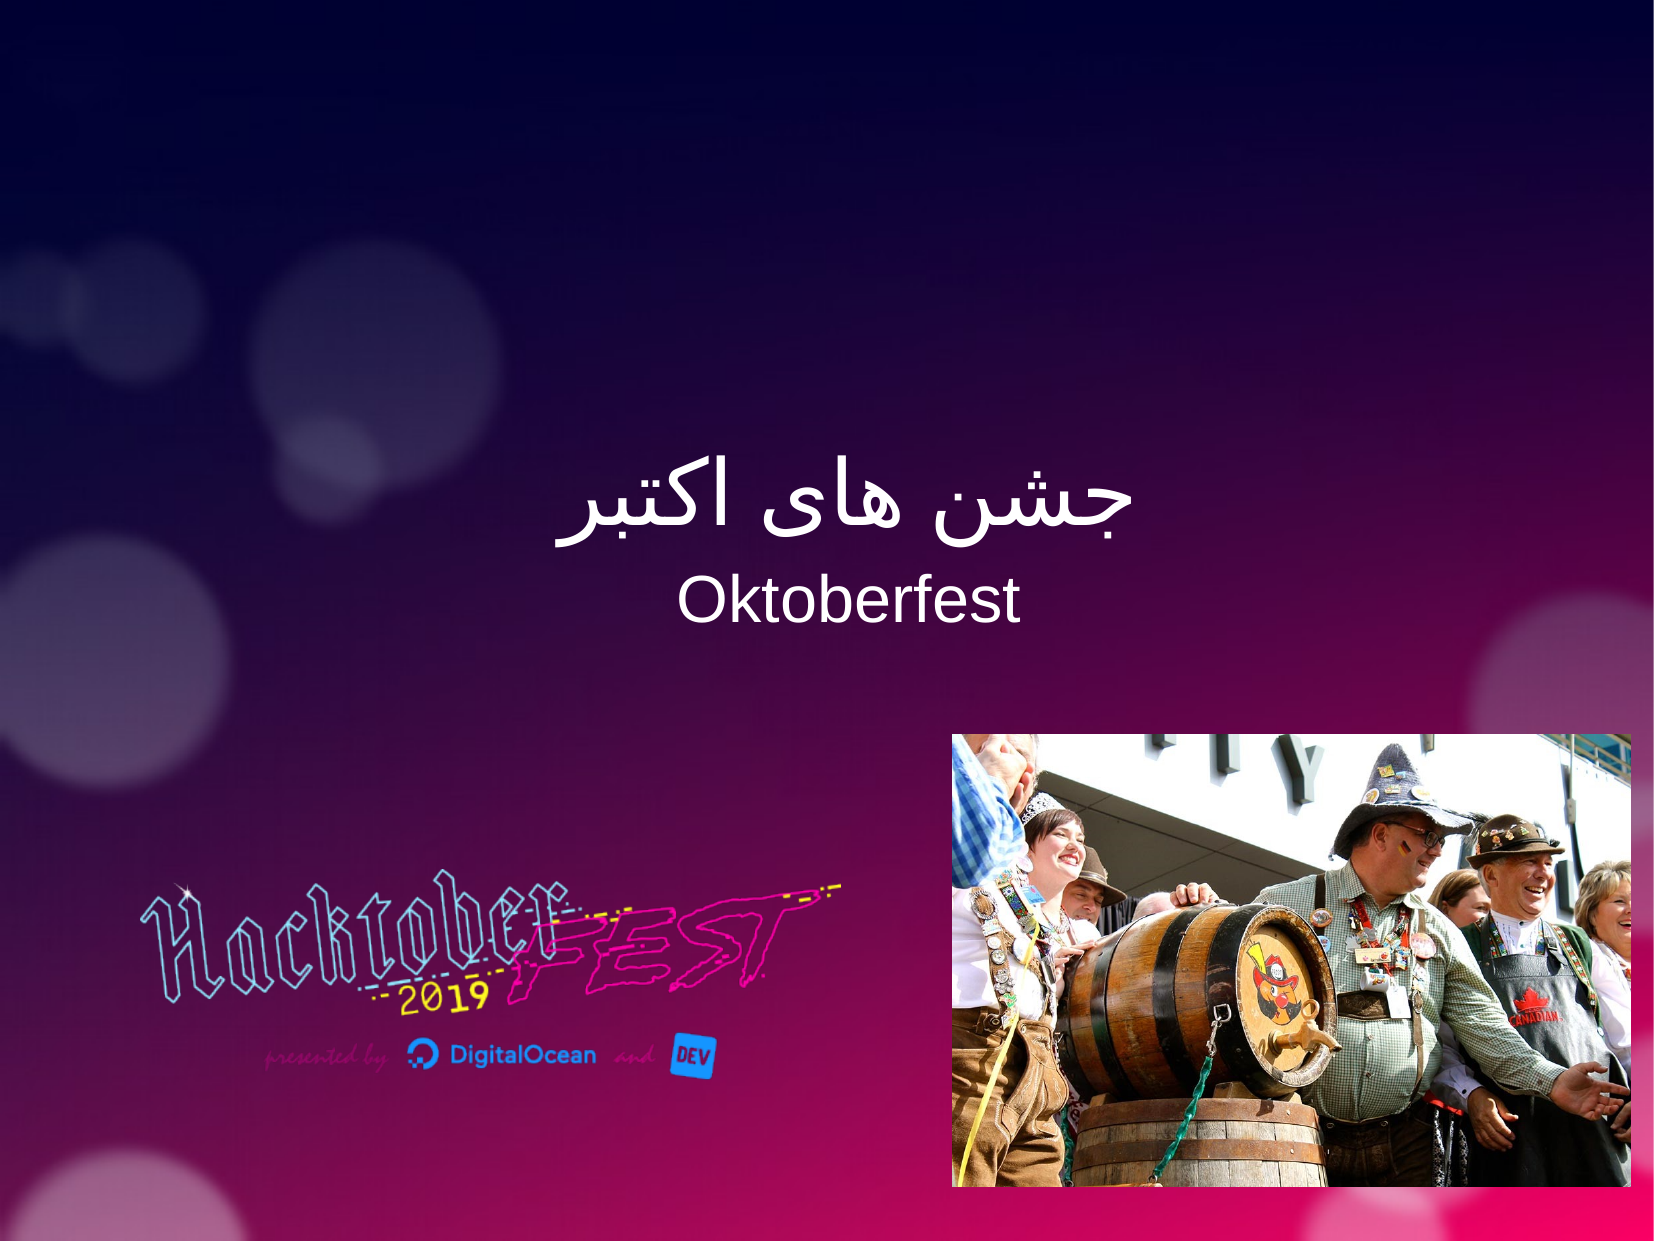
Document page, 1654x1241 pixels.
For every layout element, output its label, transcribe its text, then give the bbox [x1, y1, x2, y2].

subtitle جشن های اکتبر Oktoberfest [105, 270, 1594, 811]
picture [0, 0, 1654, 1241]
